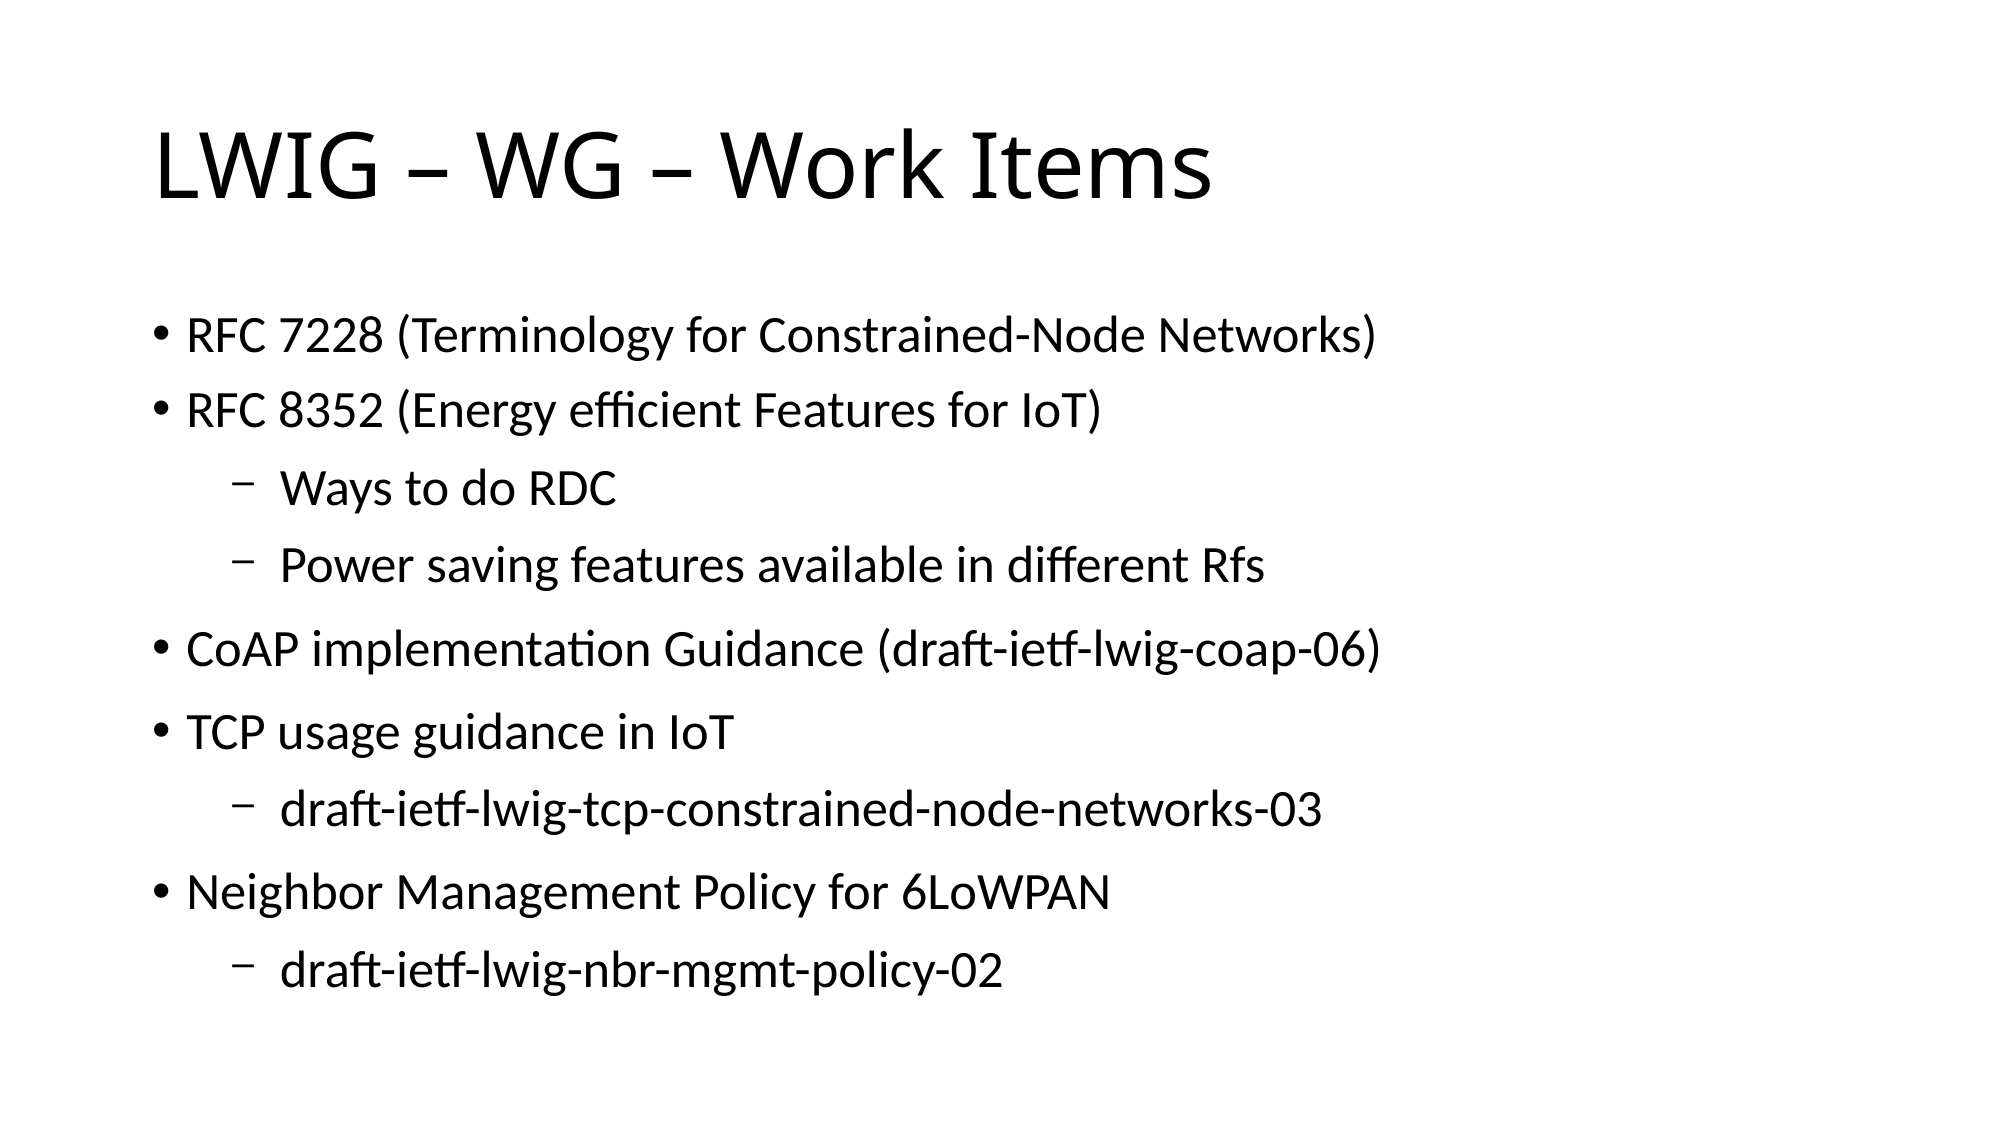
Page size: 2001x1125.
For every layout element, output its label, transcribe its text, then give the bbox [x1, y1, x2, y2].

title LWIG – WG – Work Items [137, 59, 1863, 278]
list RFC 7228 (Terminology for Constrained-Node Networks) RFC 8352 (Energy efficient Features for IoT) Ways to do RDC Power saving features available in different Rfs CoAP implementation Guidance (draft-ietf-lwig-coap-06) TCP usage guidance in IoT draft-ietf-lwig-tcp-constrained-node-networks-03 Neighbor Management Policy for 6LoWPAN draft-ietf-lwig-nbr-mgmt-policy-02 [137, 299, 1855, 1014]
